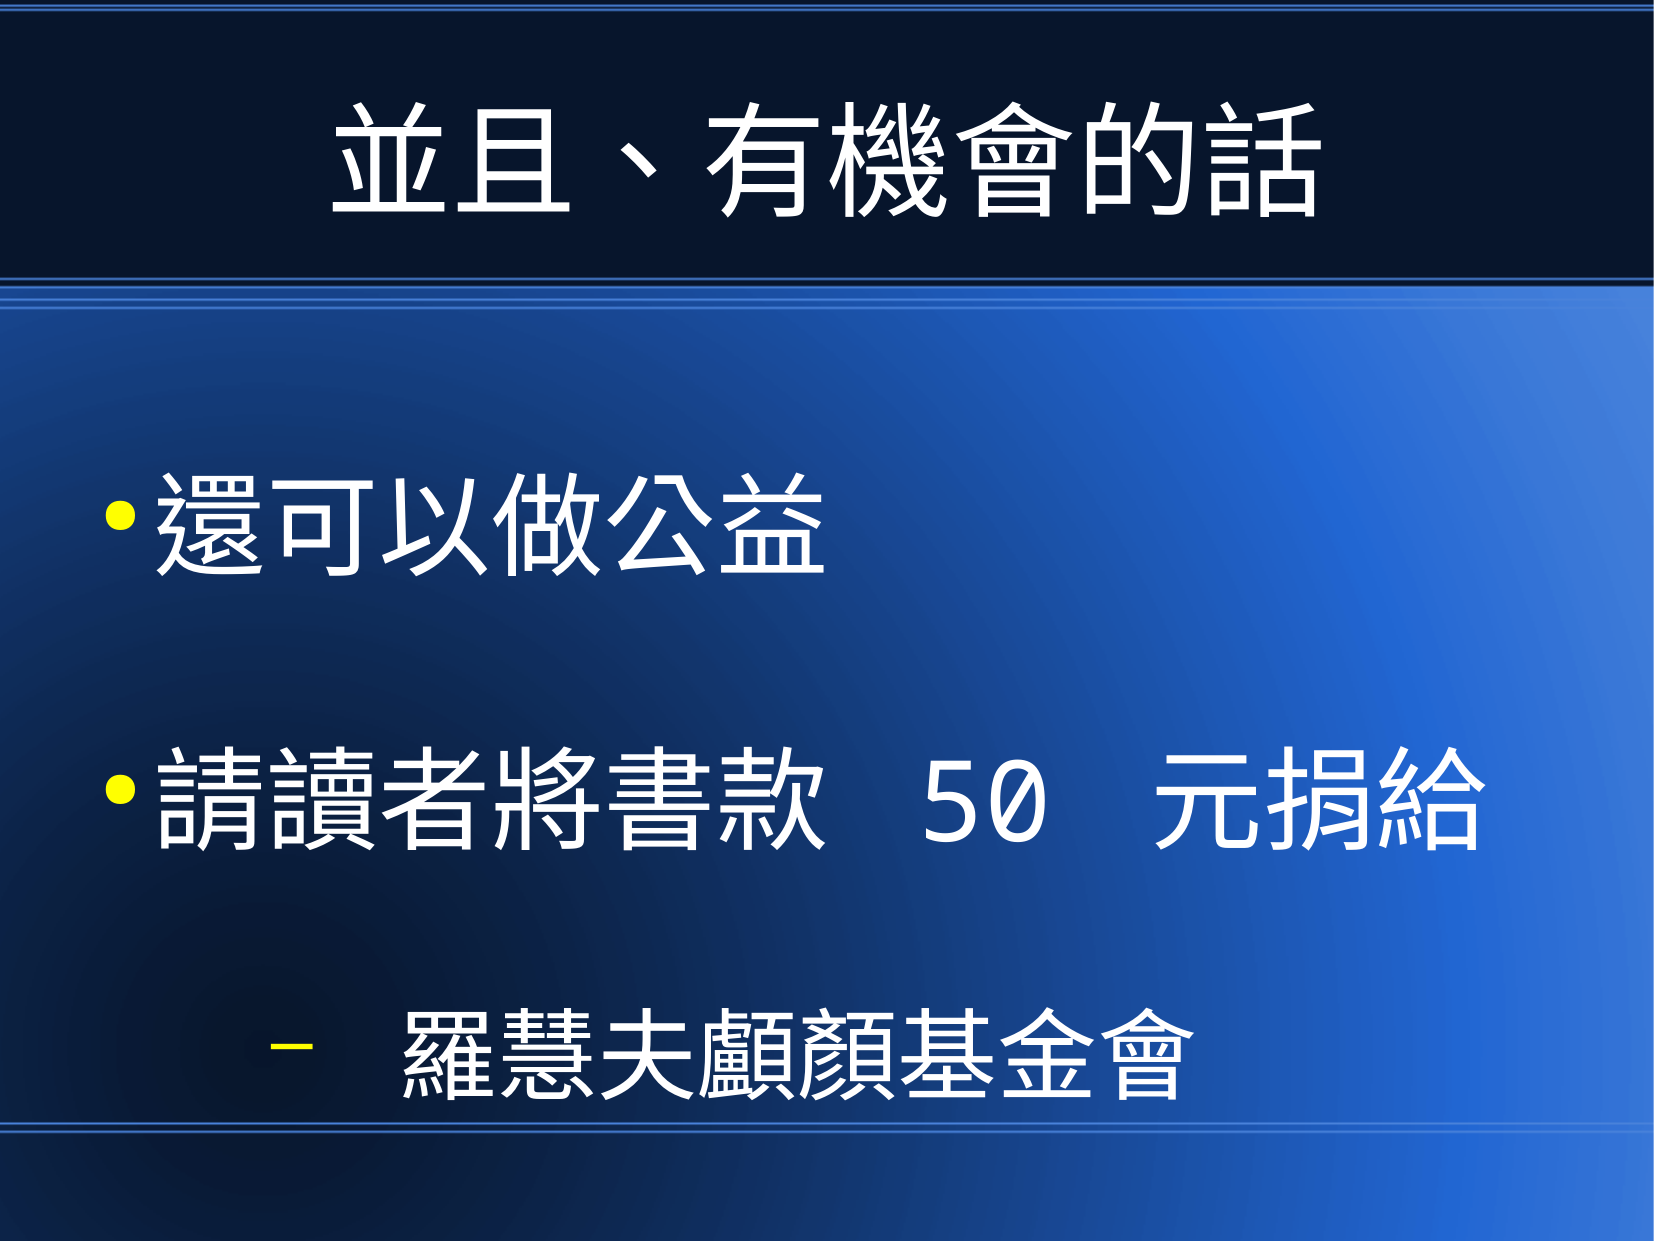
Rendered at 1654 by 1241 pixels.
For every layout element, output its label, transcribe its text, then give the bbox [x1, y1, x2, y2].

title 並且、有機會的話 [82, 49, 1571, 257]
picture [0, 0, 1654, 1241]
list 還可以做公益 請讀者將書款 50 元捐給 羅慧夫顱顏基金會 [82, 355, 1571, 1241]
